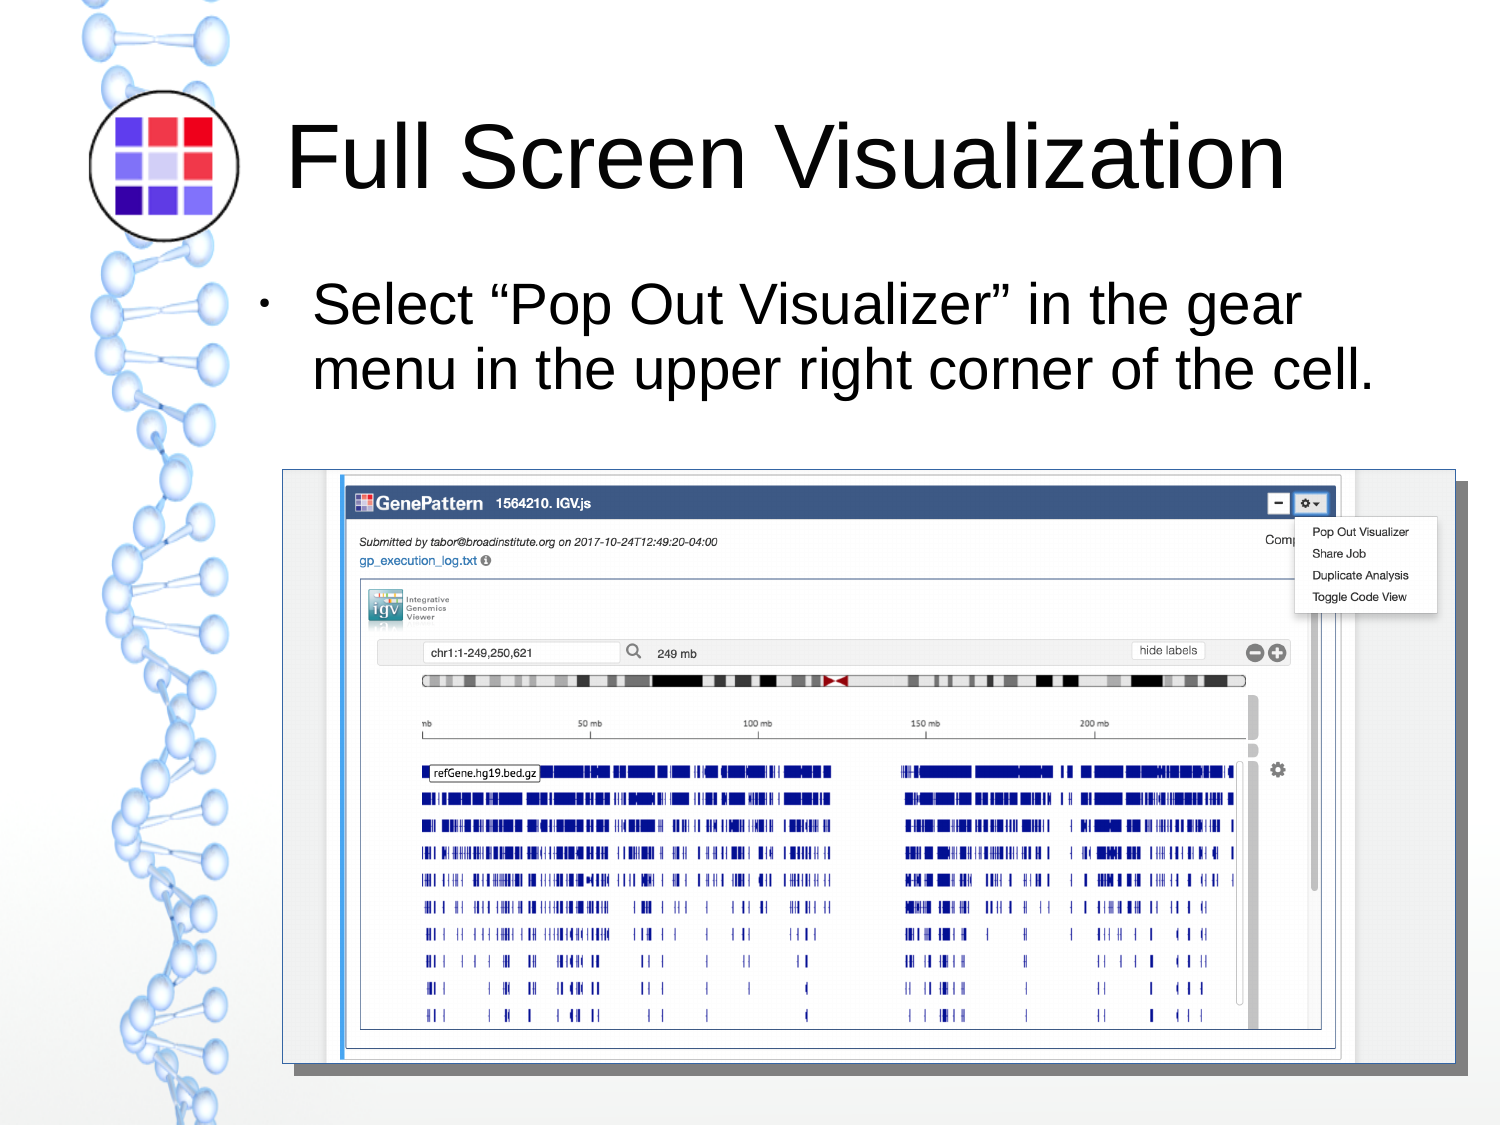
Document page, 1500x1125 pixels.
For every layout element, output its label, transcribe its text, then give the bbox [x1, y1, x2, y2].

title Full Screen Visualization [285, 36, 1426, 271]
list Select “Pop Out Visualizer” in the gear menu in the upper right corner of the cell. [241, 271, 1447, 924]
picture [0, 0, 1500, 1125]
